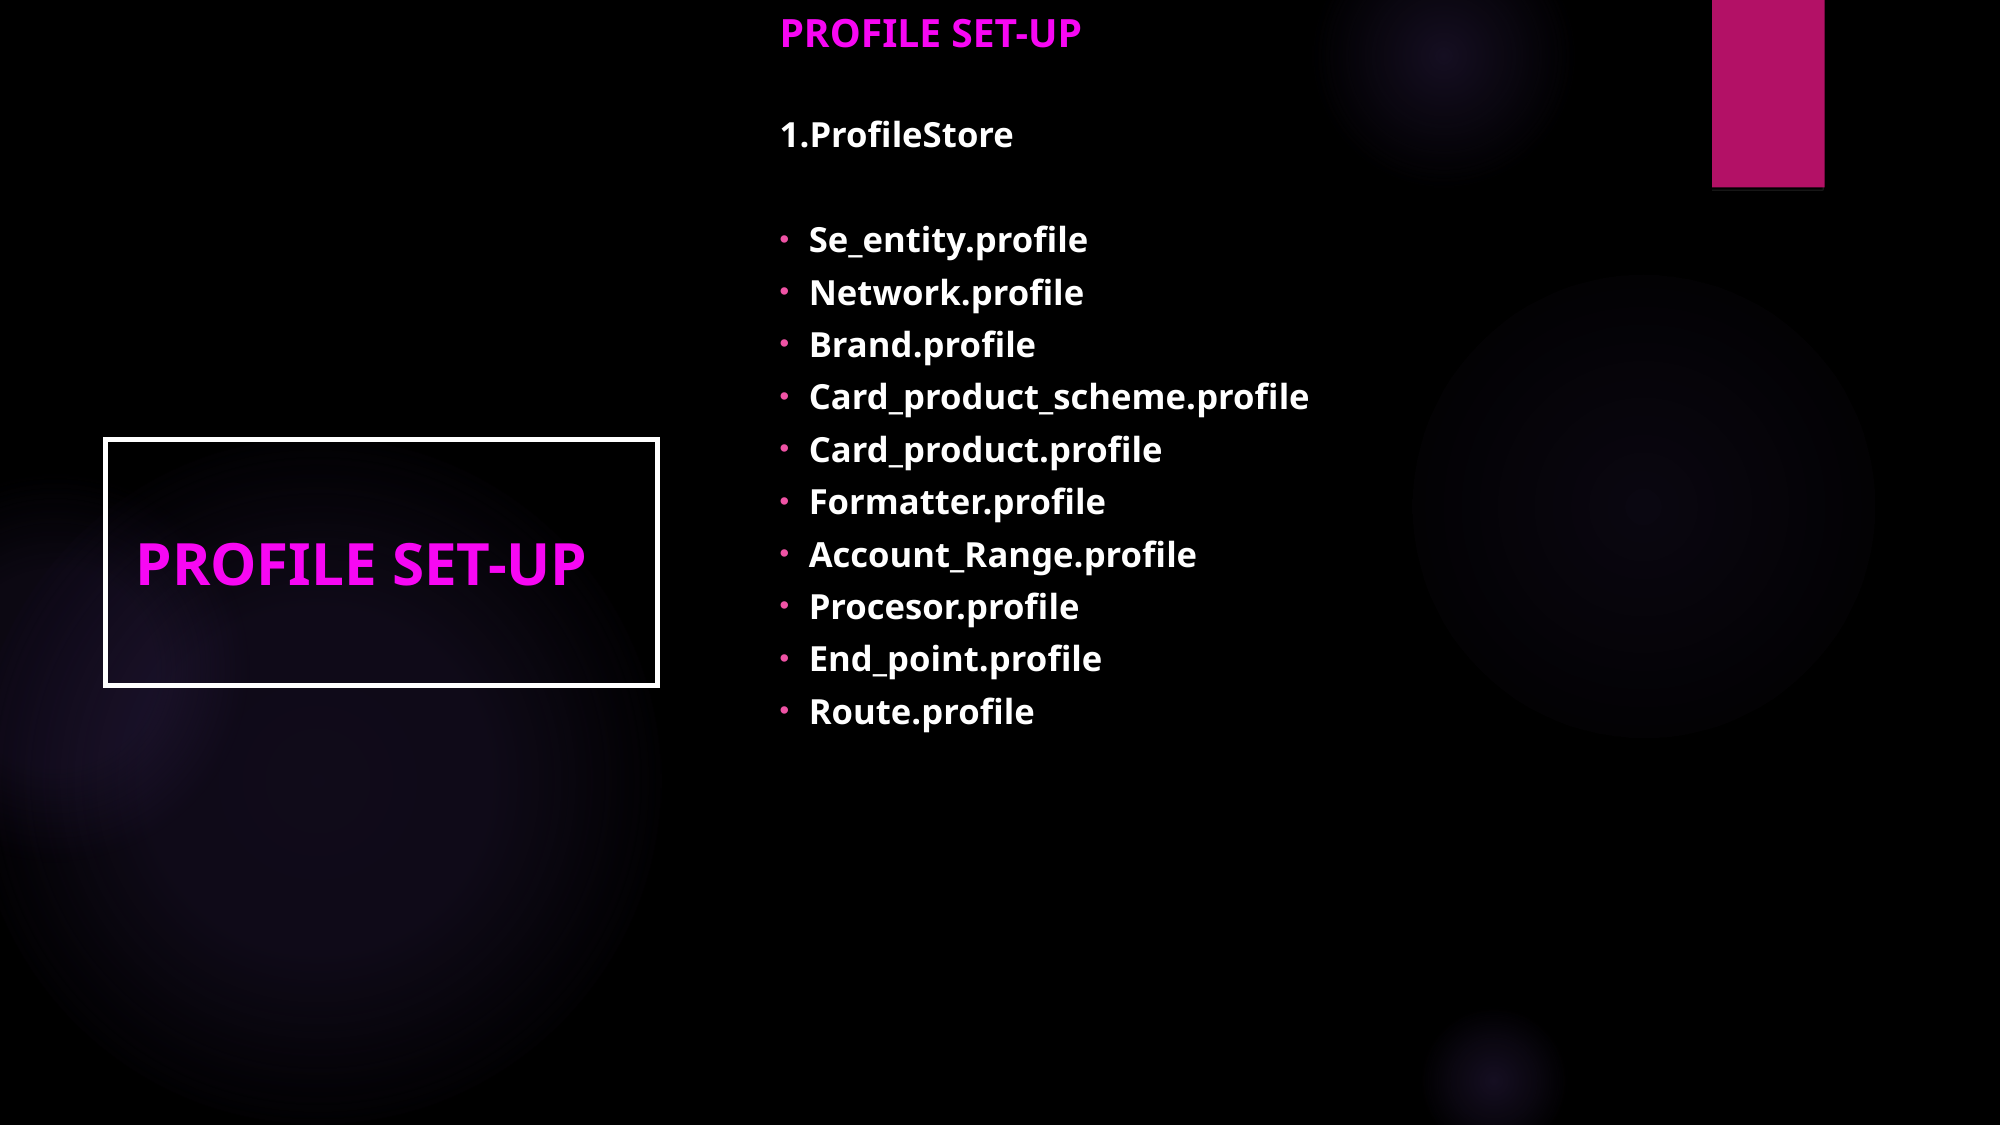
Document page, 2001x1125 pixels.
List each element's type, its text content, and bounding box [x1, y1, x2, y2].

picture [0, 437, 662, 1125]
list PROFILE SET-UP 1.ProfileStore Se_entity.profile Network.profile Brand.profile Card_product_scheme.profile Card_product.profile Formatter.profile Account_Range.profile Procesor.profile End_point.profile Route.profile [764, 1, 1993, 1125]
title PROFILE SET-UP [105, 439, 658, 686]
